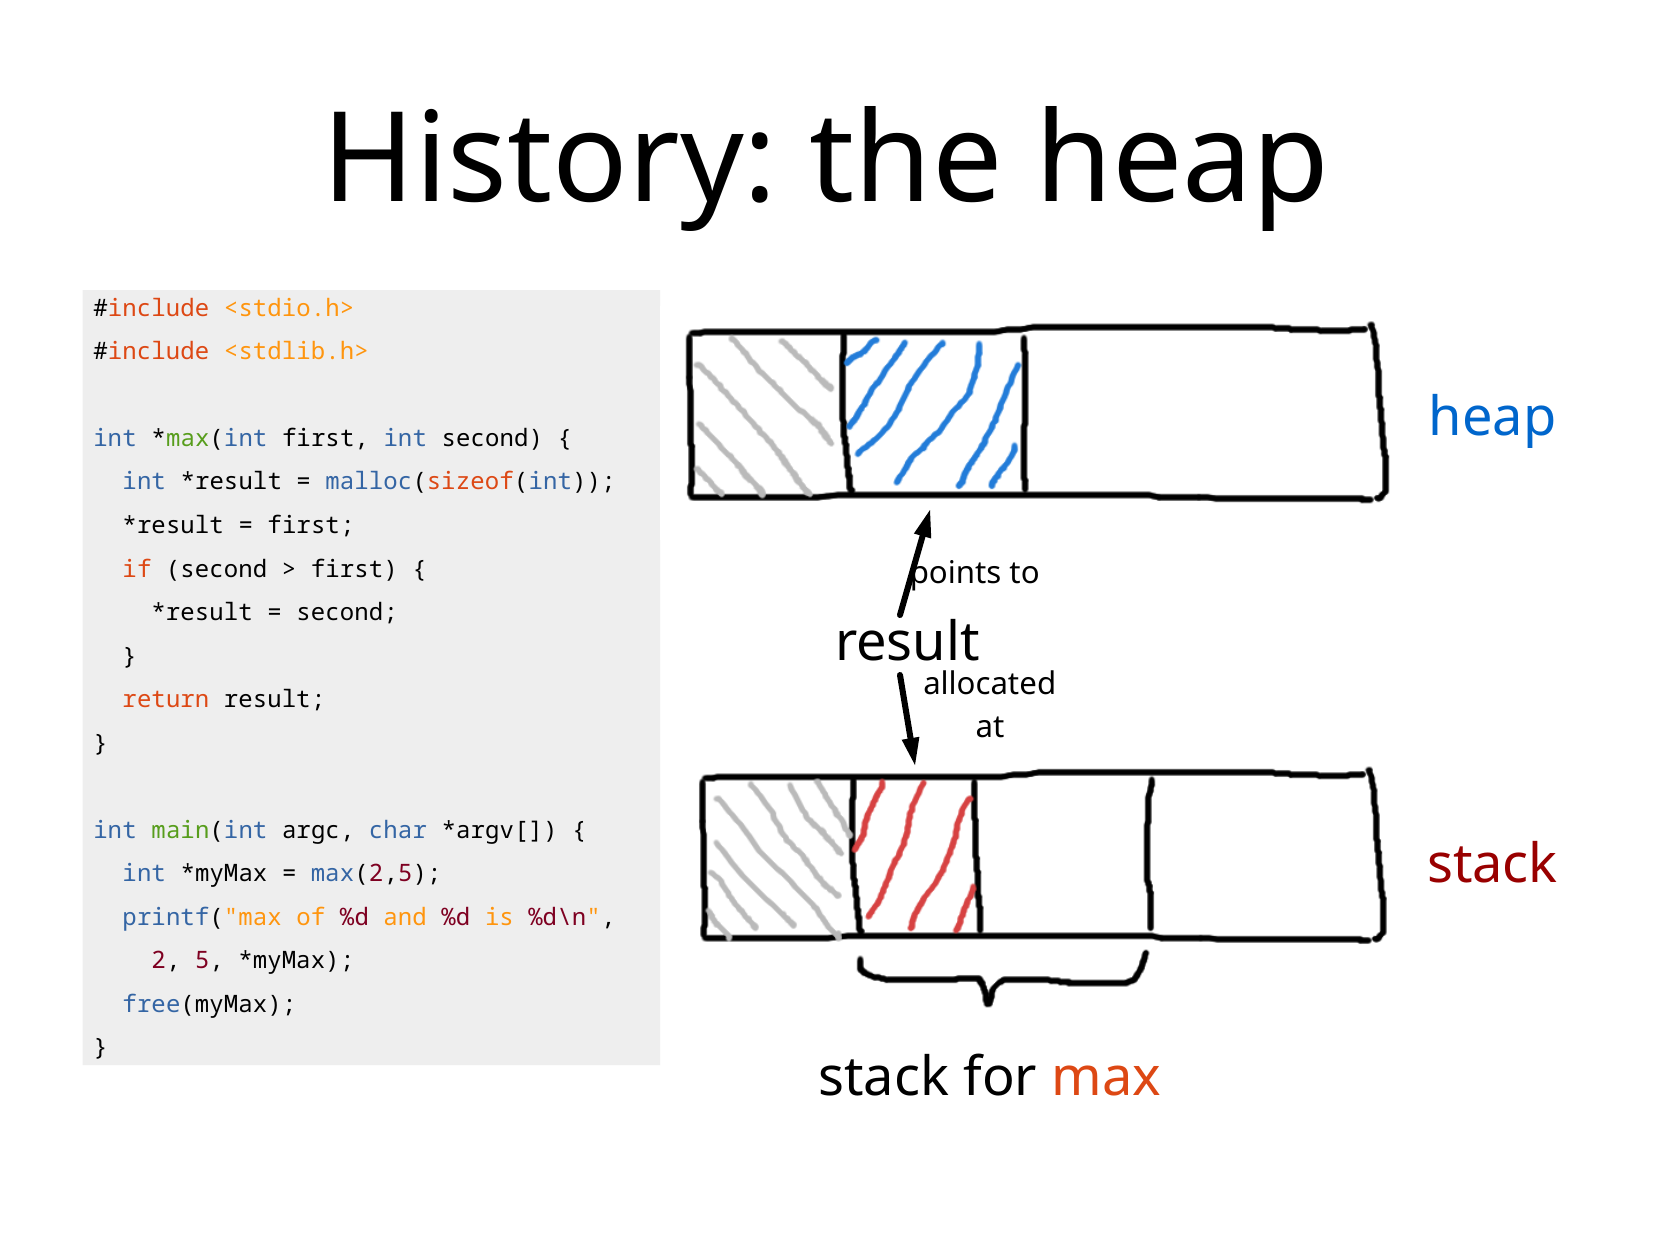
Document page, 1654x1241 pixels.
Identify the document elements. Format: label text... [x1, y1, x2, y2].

picture [660, 306, 1414, 541]
title result [810, 587, 1006, 691]
title stack [1395, 810, 1591, 913]
title allocated at [915, 675, 1066, 733]
title History: the heap [82, 49, 1571, 257]
picture [683, 754, 1411, 1036]
list #include <stdio.h> #include <stdlib.h> int *max(int first, int second) { int *result = malloc(sizeof(int)); *result = first; if (second > first) { *result = second; } return result; } int main(int argc, char *argv[]) { int *myMax = max(2,5); printf("max of %d and %d is %d\n", 2, 5, *myMax); free(myMax); } [82, 290, 661, 1066]
title heap [1395, 362, 1591, 466]
title stack for max [795, 1022, 1186, 1126]
title points to [900, 542, 1051, 601]
